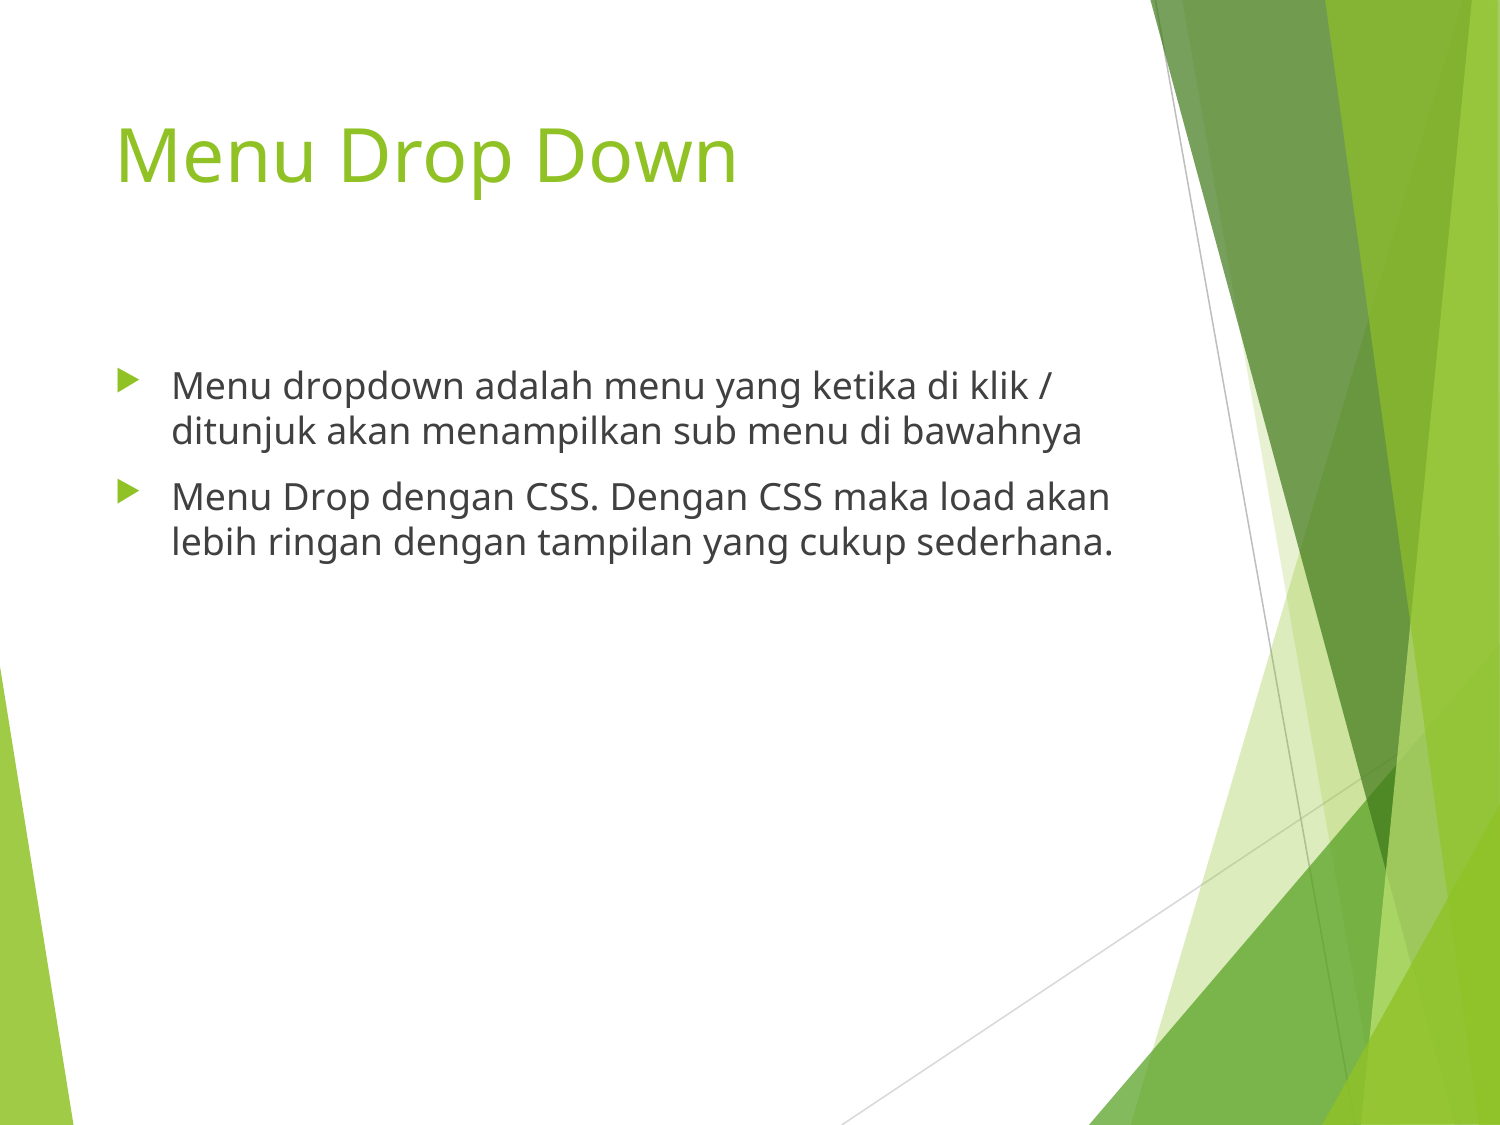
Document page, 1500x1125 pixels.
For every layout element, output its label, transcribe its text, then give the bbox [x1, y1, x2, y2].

list Menu dropdown adalah menu yang ketika di klik / ditunjuk akan menampilkan sub menu di bawahnya Menu Drop dengan CSS. Dengan CSS maka load akan lebih ringan dengan tampilan yang cukup sederhana. [99, 354, 1142, 992]
title Menu Drop Down [99, 99, 1142, 317]
